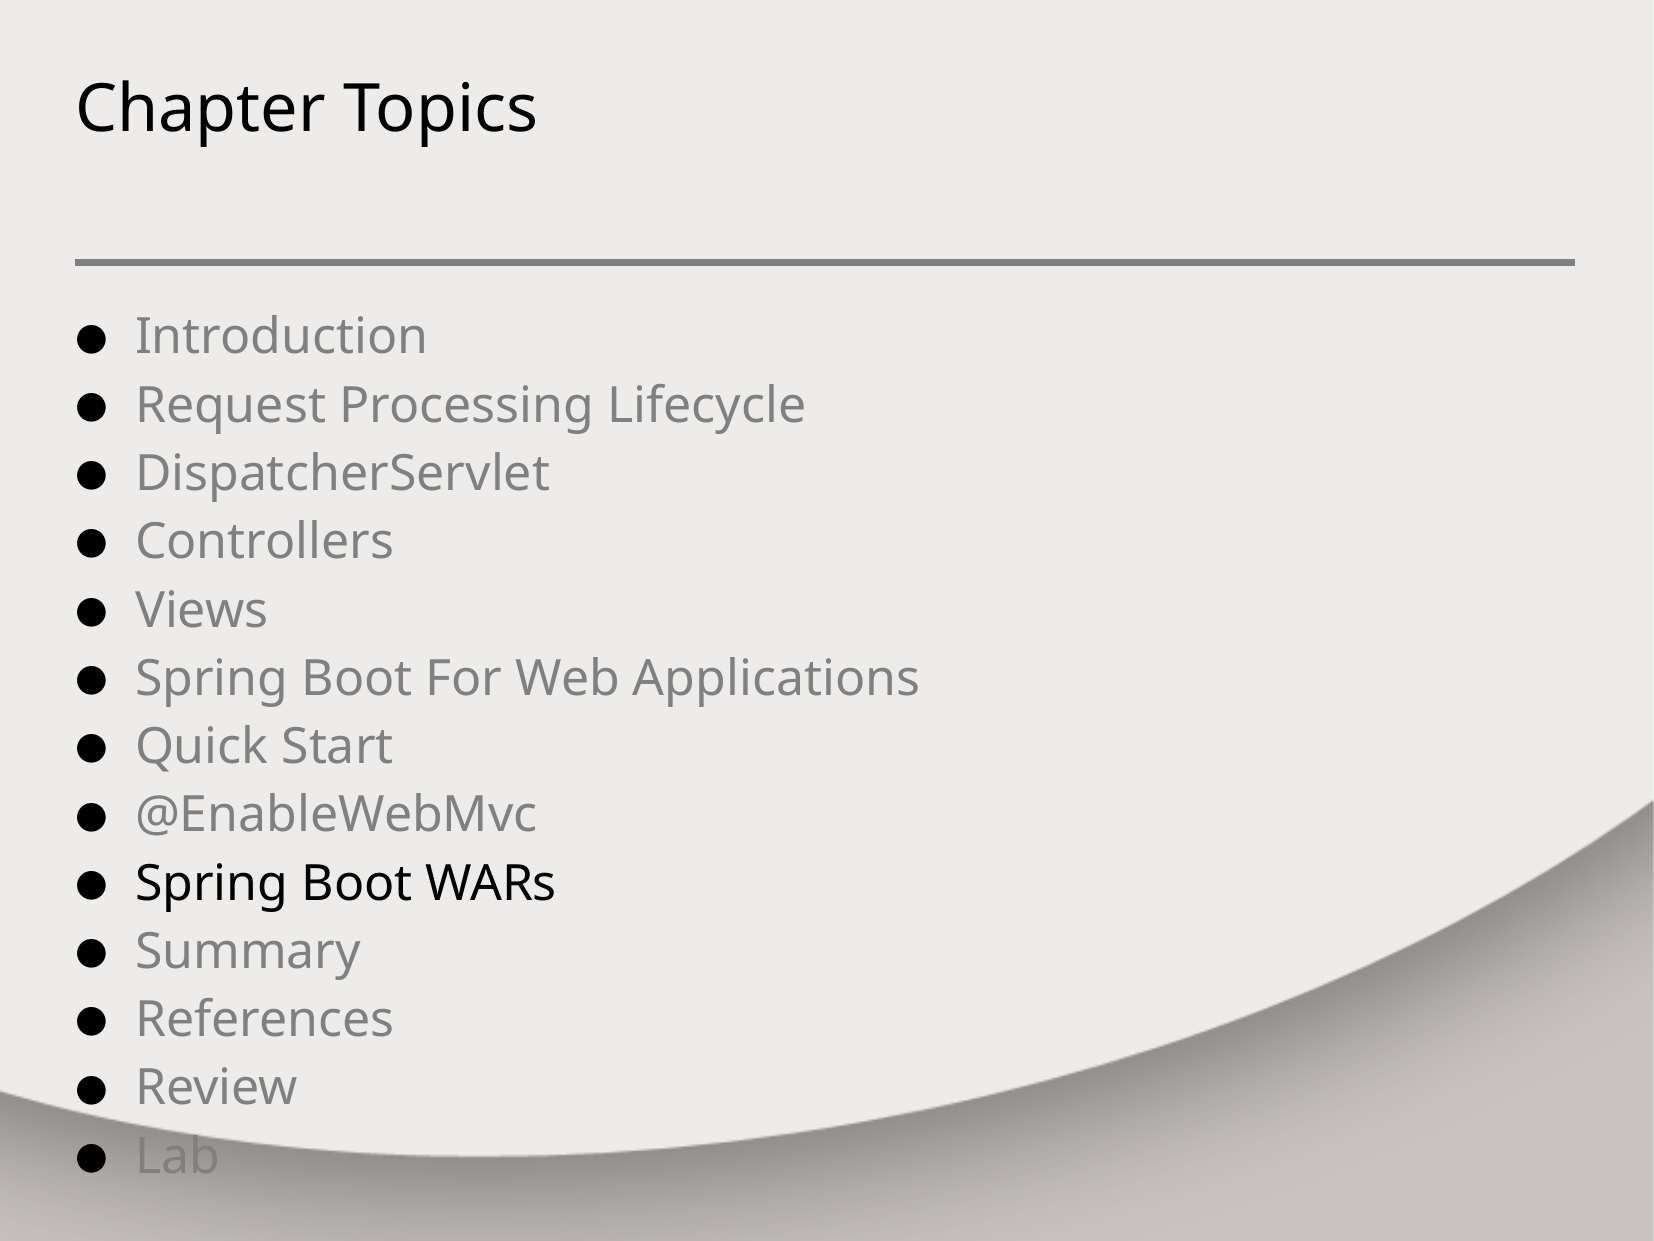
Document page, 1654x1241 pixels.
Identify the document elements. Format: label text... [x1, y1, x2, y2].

picture [0, 0, 1654, 1241]
list Introduction Request Processing Lifecycle DispatcherServlet Controllers Views Spring Boot For Web Applications Quick Start @EnableWebMvc Spring Boot WARs Summary References Review Lab [75, 300, 1576, 1164]
title Chapter Topics [75, 75, 1576, 226]
